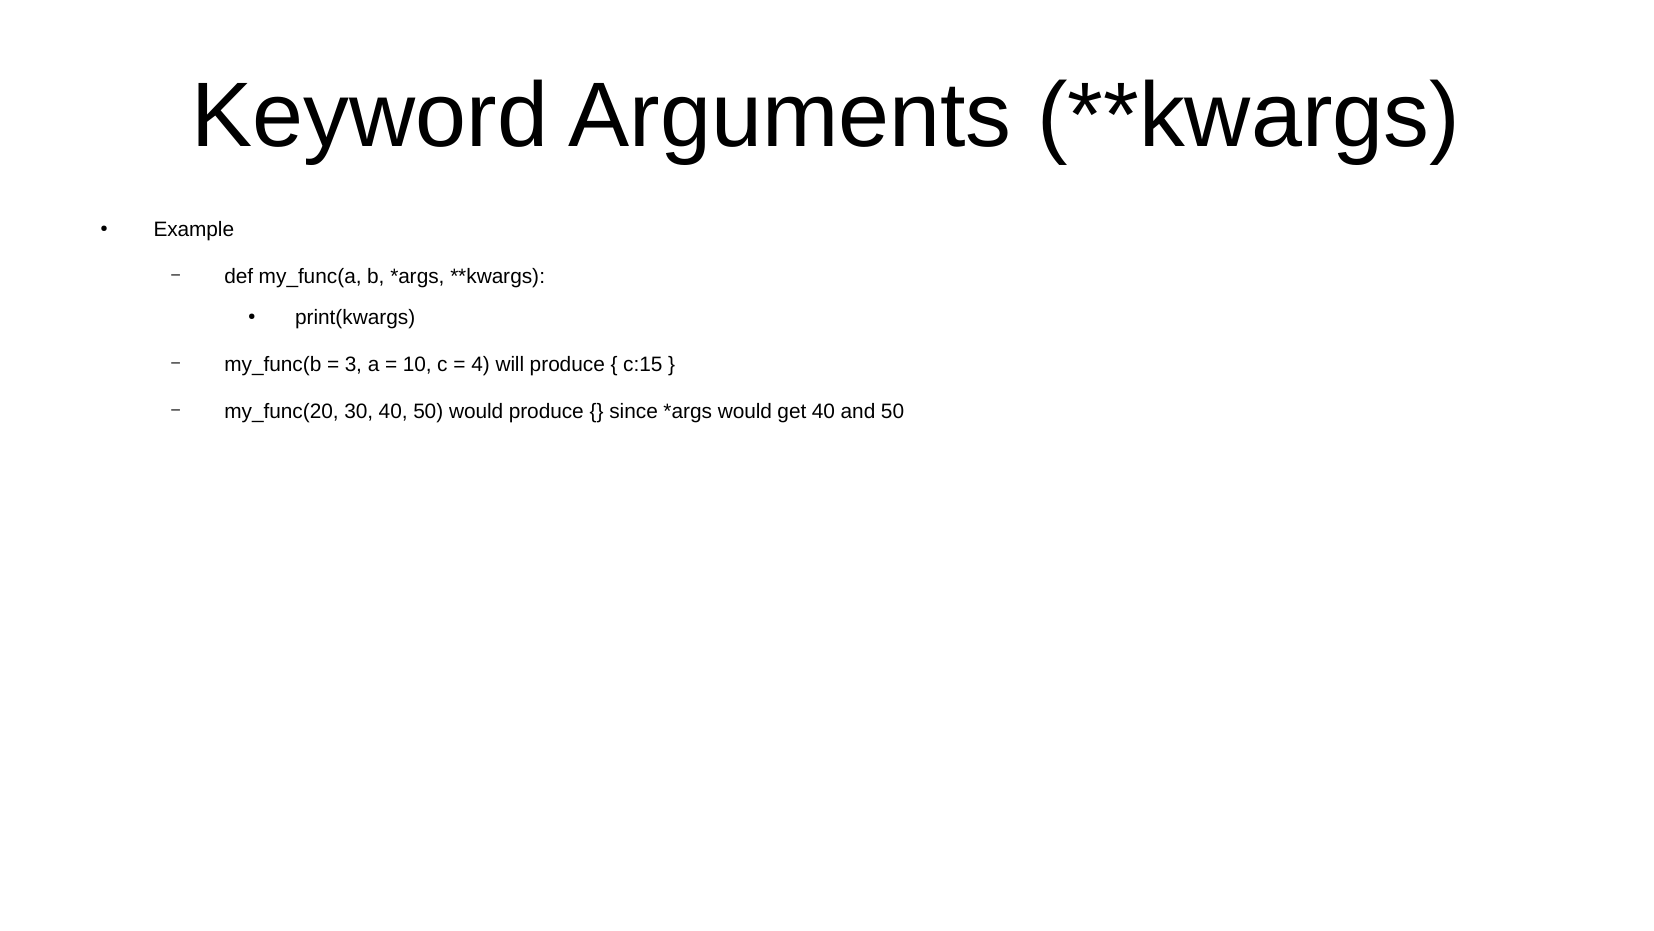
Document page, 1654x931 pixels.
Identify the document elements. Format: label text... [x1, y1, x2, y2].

title Keyword Arguments (**kwargs) [82, 37, 1571, 193]
list Example def my_func(a, b, *args, **kwargs): print(kwargs) my_func(b = 3, a = 10, c = 4) will produce { c:15 } my_func(20, 30, 40, 50) would produce {} since *args would get 40 and 50 [82, 217, 1621, 901]
